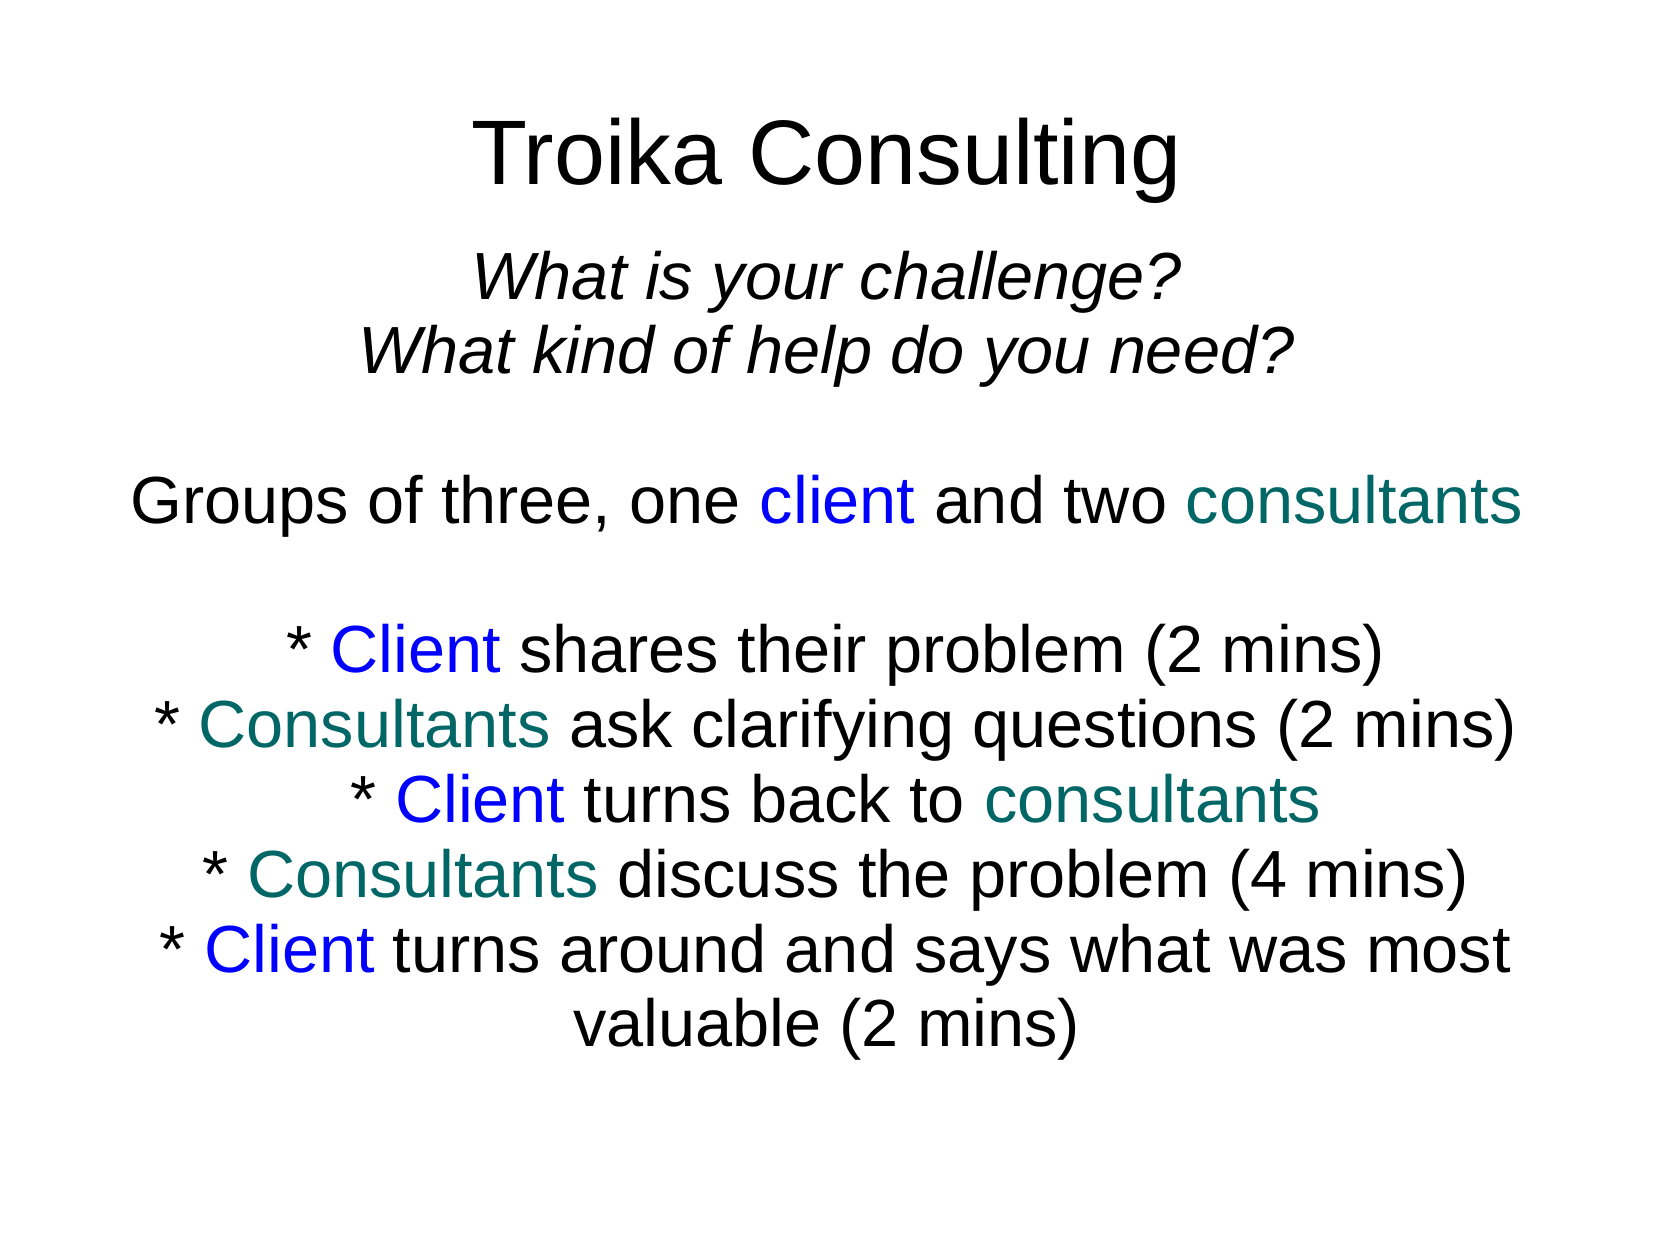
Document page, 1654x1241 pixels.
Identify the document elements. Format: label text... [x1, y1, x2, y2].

title Troika Consulting [82, 49, 1571, 238]
subtitle What is your challenge? What kind of help do you need? Groups of three, one client and two consultants * Client shares their problem (2 mins) * Consultants ask clarifying questions (2 mins) * Client turns back to consultants * Consultants discuss the problem (4 mins) * Client turns around and says what was most valuable (2 mins) [82, 238, 1571, 1062]
